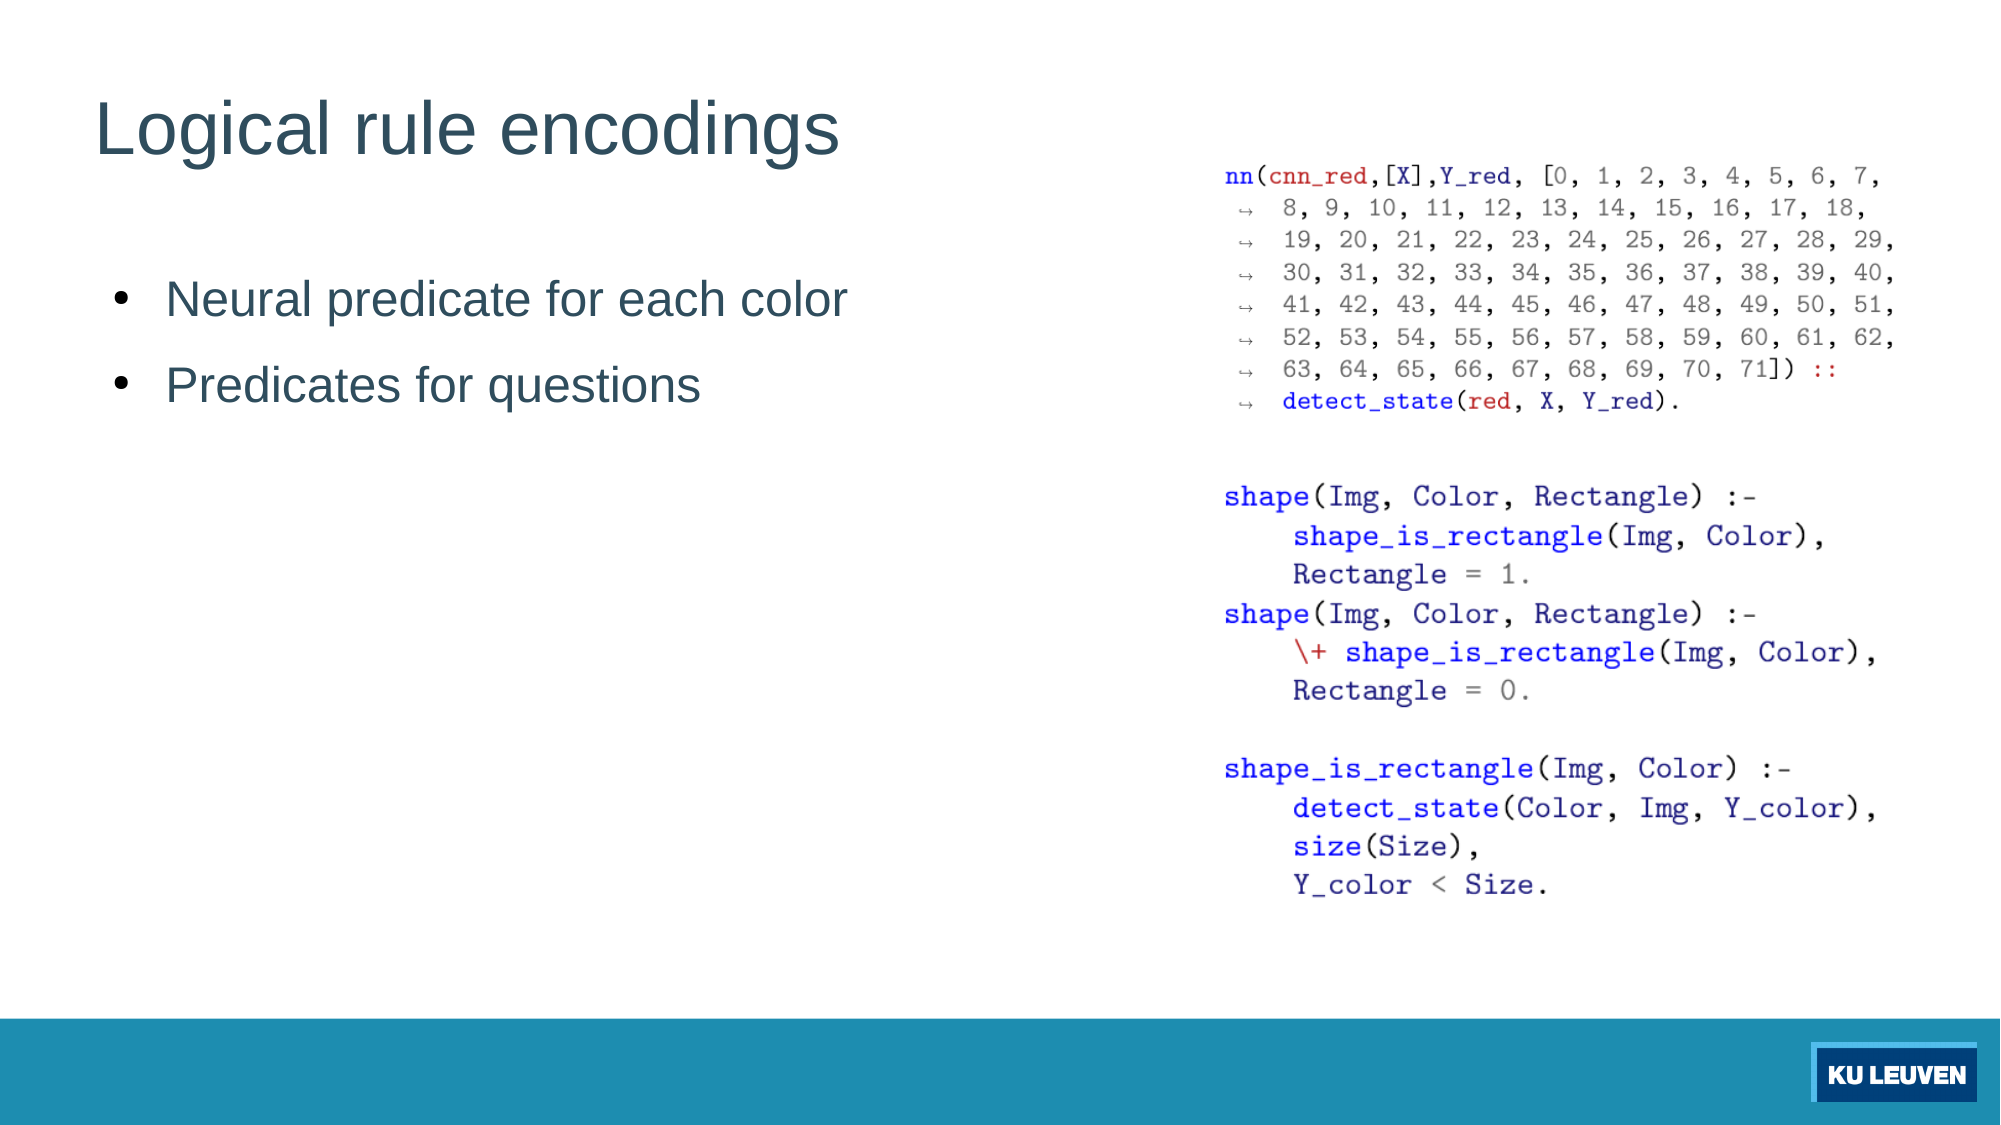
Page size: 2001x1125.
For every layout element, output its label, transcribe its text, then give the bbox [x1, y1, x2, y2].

list Neural predicate for each color Predicates for questions [94, 271, 1126, 991]
picture [1811, 1042, 1977, 1102]
title Logical rule encodings [94, 33, 1906, 223]
picture [1215, 160, 1902, 421]
picture [1215, 476, 1891, 916]
